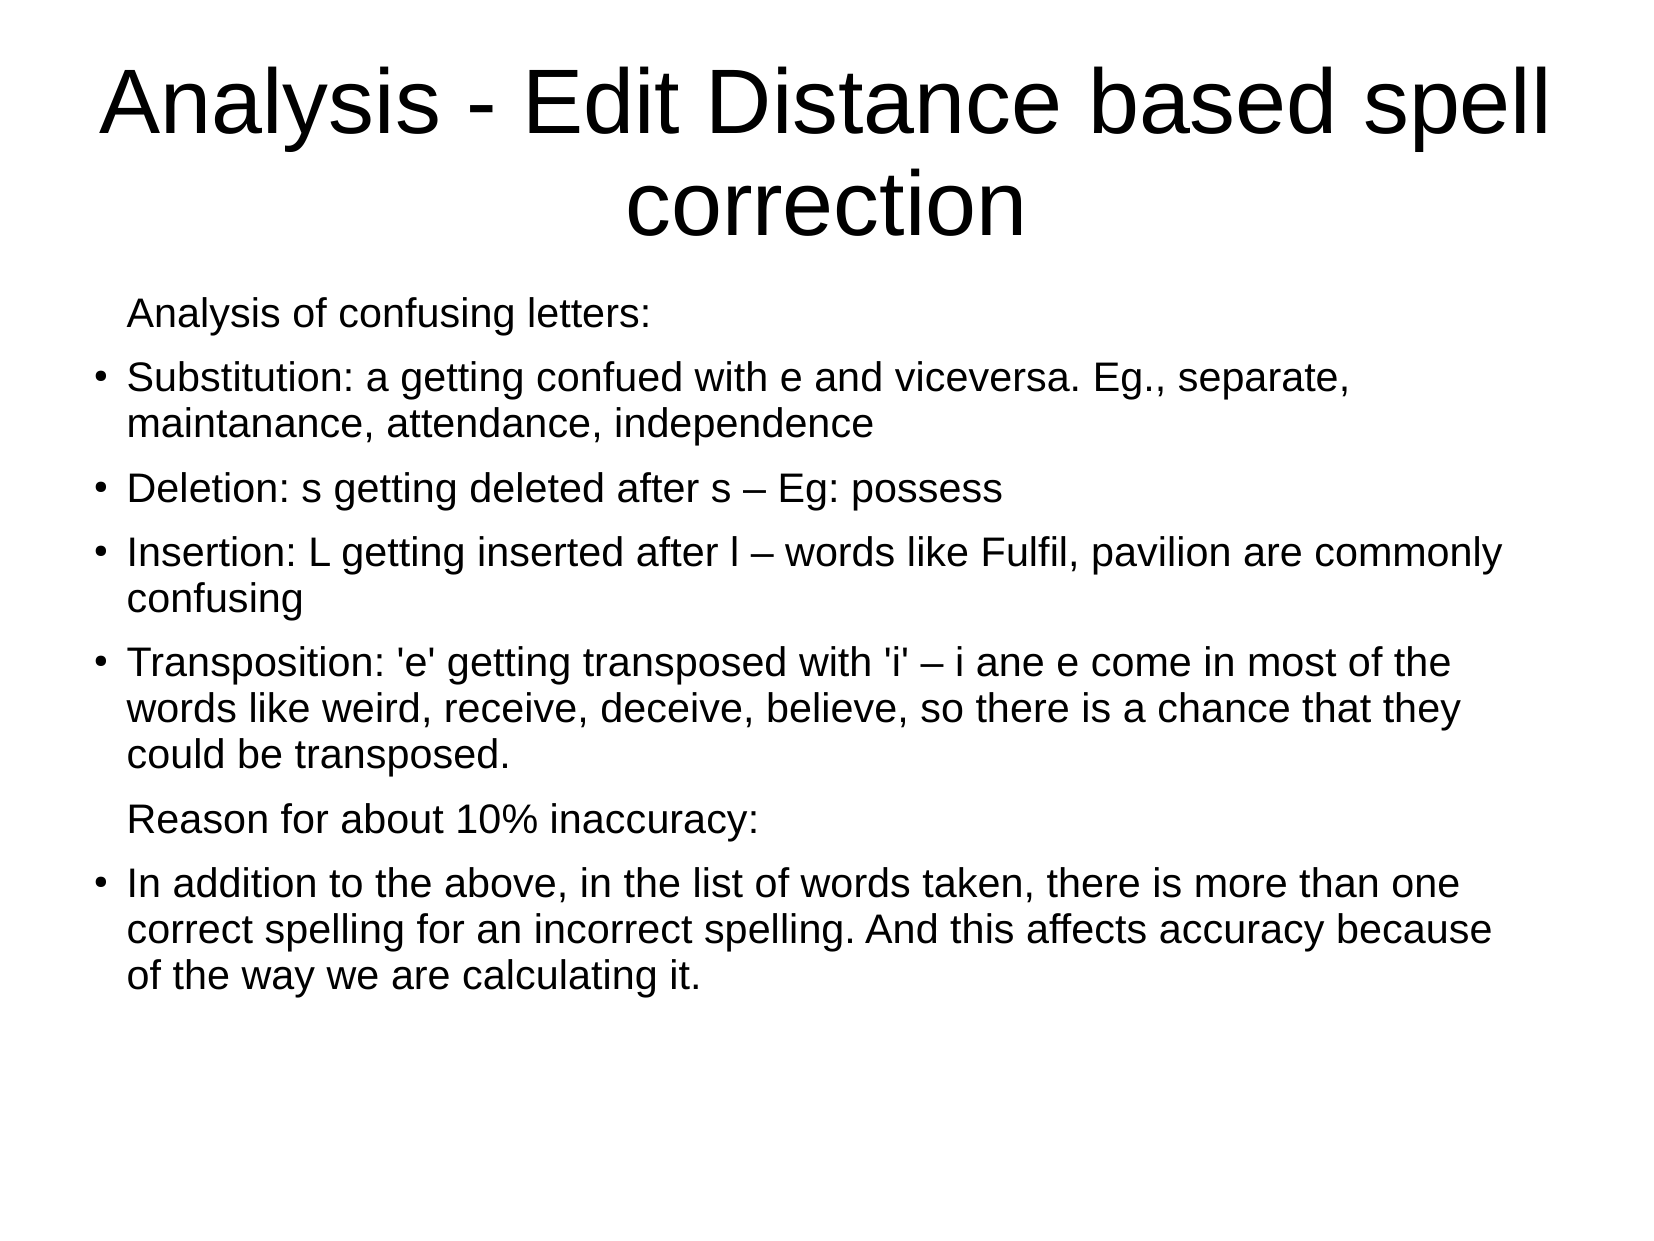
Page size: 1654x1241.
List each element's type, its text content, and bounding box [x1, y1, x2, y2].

list Analysis of confusing letters: Substitution: a getting confued with e and viceversa. Eg., separate, maintanance, attendance, independence Deletion: s getting deleted after s – Eg: possess Insertion: L getting inserted after l – words like Fulfil, pavilion are commonly confusing Transposition: 'e' getting transposed with 'i' – i ane e come in most of the words like weird, receive, deceive, believe, so there is a chance that they could be transposed. Reason for about 10% inaccuracy: In addition to the above, in the list of words taken, there is more than one correct spelling for an incorrect spelling. And this affects accuracy because of the way we are calculating it. [82, 290, 1538, 1010]
title Analysis - Edit Distance based spell correction [82, 49, 1571, 257]
